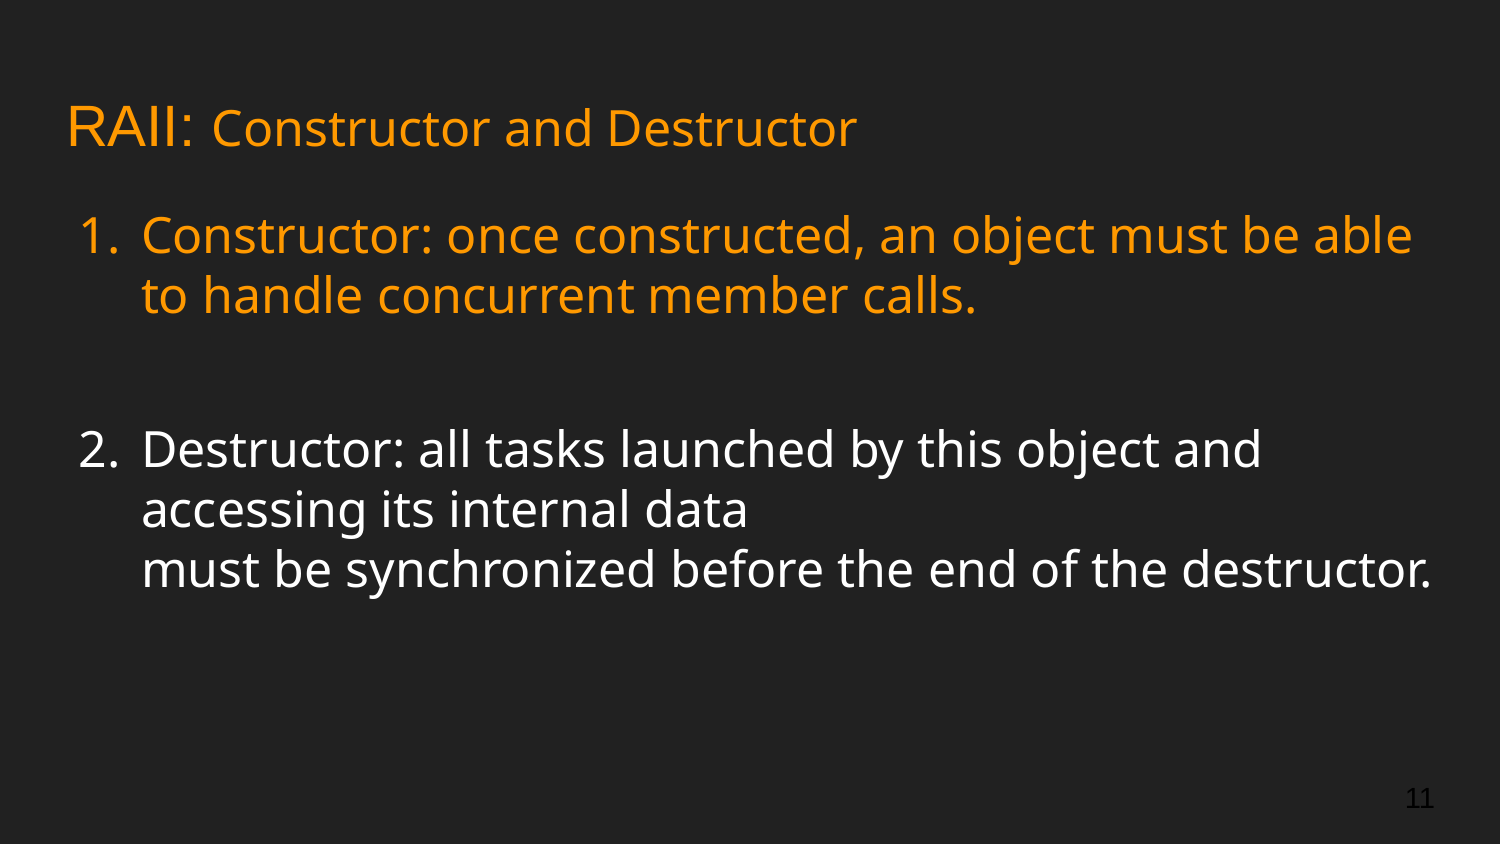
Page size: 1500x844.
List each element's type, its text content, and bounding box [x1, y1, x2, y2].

slide_number <number> [1389, 764, 1480, 830]
title RAII: Constructor and Destructor [51, 72, 1449, 167]
list Constructor: once constructed, an object must be able to handle concurrent member calls. Destructor: all tasks launched by this object and accessing its internal data must be synchronized before the end of the destructor. [51, 189, 1449, 750]
